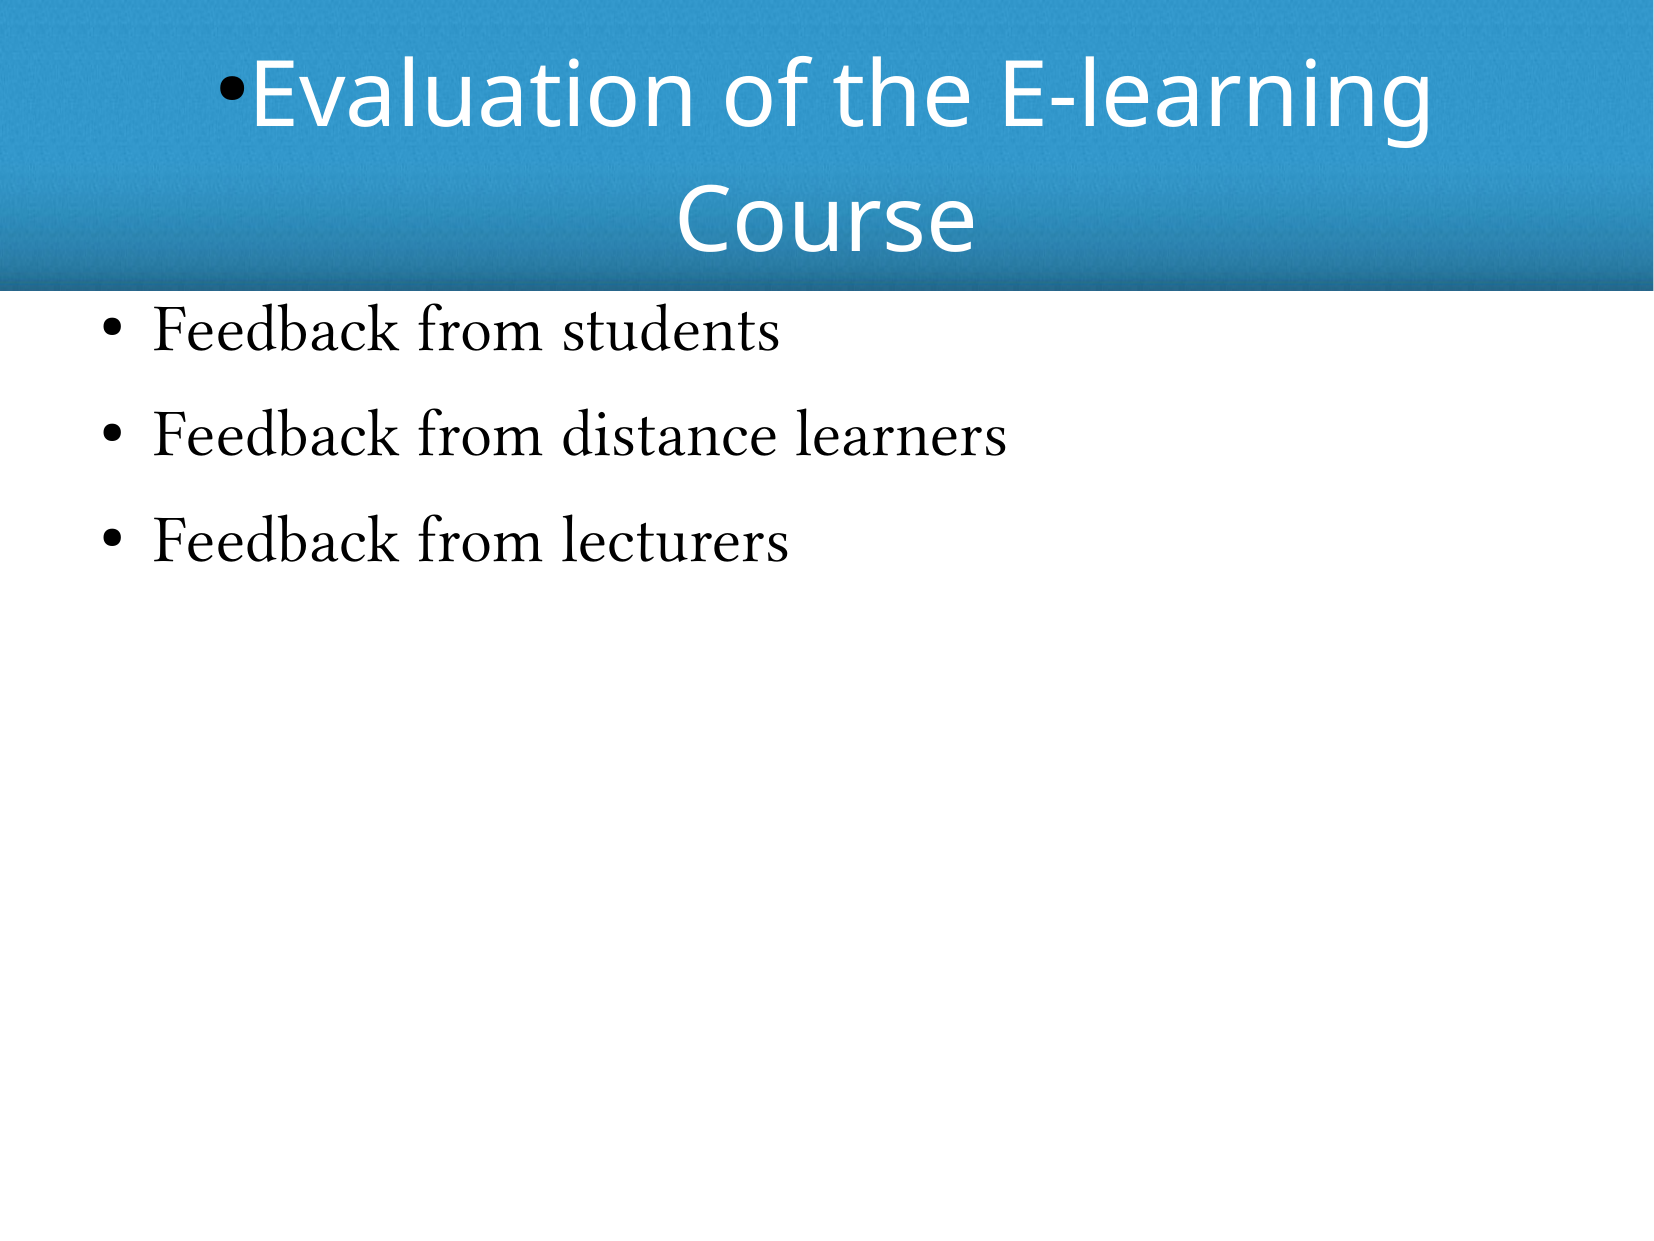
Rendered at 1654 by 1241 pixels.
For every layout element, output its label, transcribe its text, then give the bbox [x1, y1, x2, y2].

picture [0, 0, 1654, 291]
list Feedback from students Feedback from distance learners Feedback from lecturers [82, 290, 1538, 1010]
title Evaluation of the E-learning Course [82, 48, 1571, 258]
